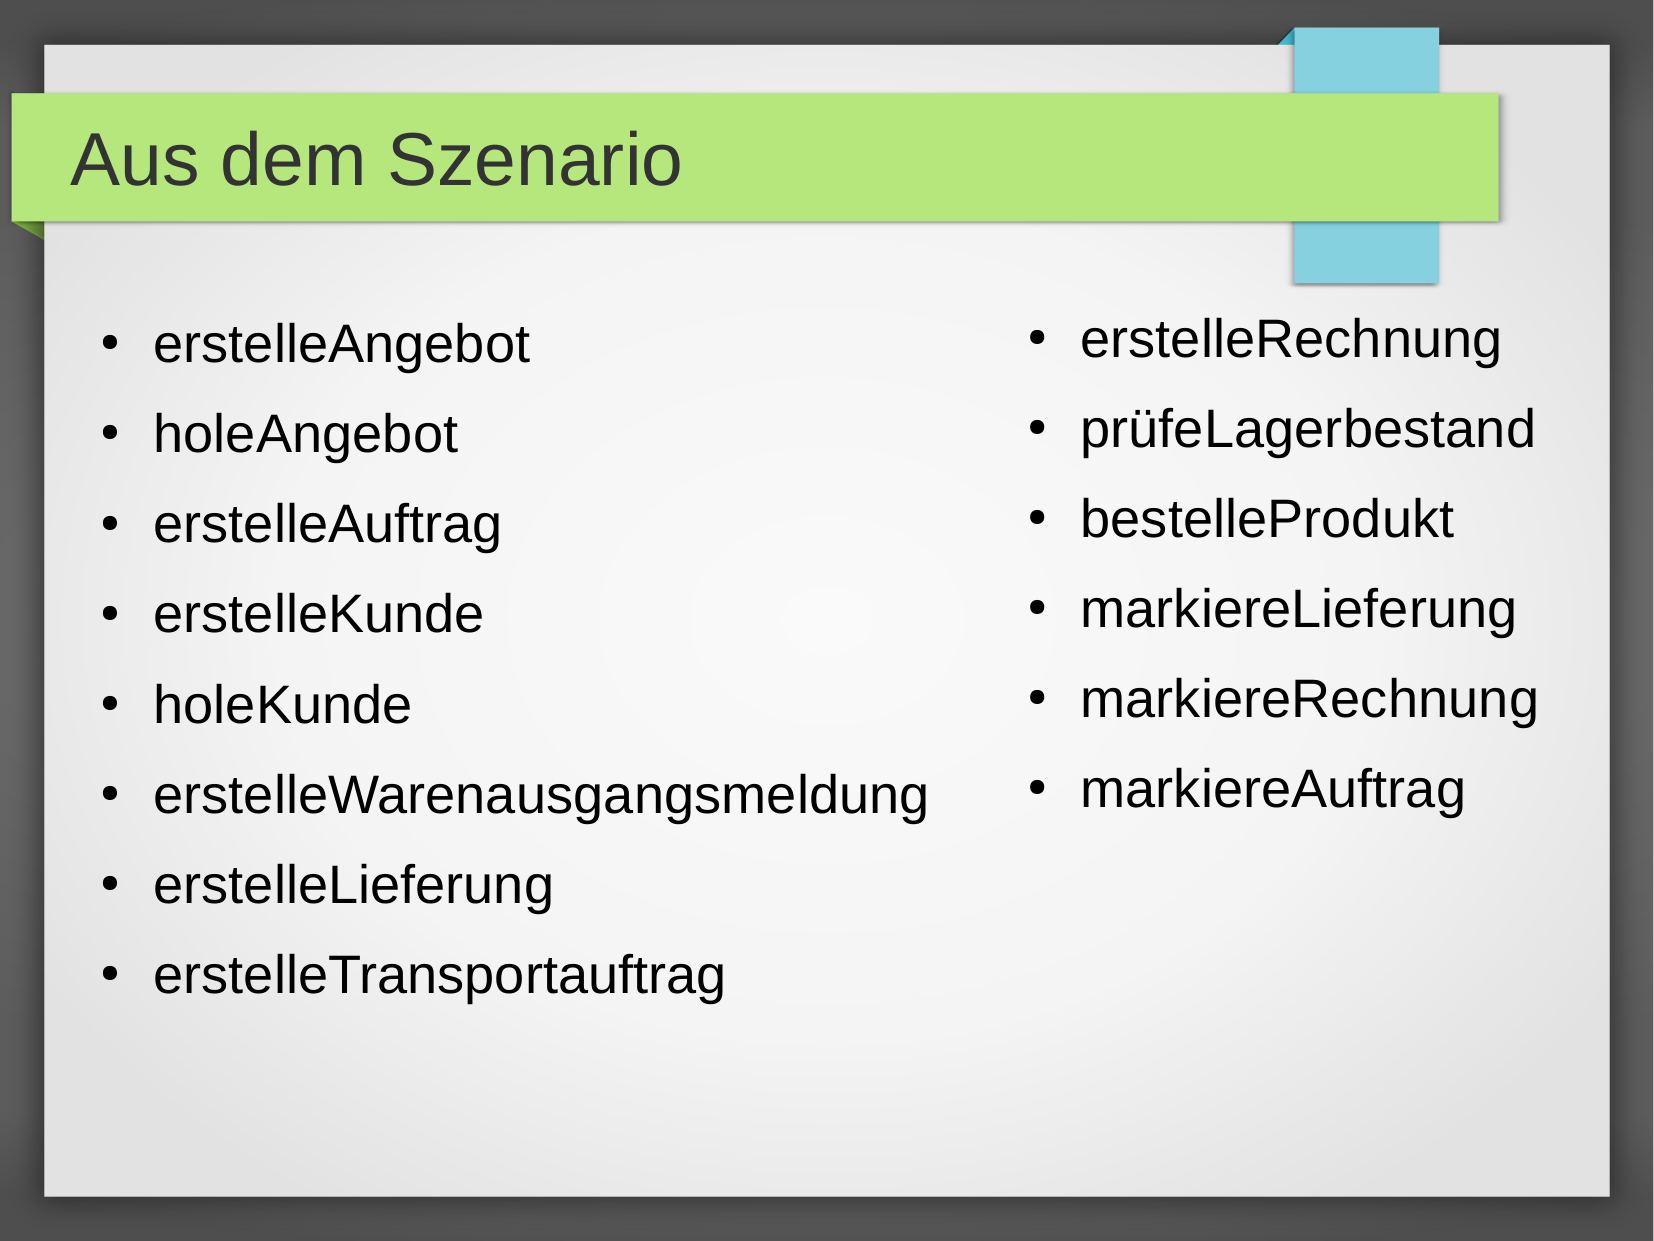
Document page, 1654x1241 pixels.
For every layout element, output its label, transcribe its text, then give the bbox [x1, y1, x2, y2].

title Aus dem Szenario [70, 106, 1229, 213]
list erstelleAngebot holeAngebot erstelleAuftrag erstelleKunde holeKunde erstelleWarenausgangsmeldung erstelleLieferung erstelleTransportauftrag [82, 313, 945, 1034]
list erstelleRechnung prüfeLagerbestand bestelleProdukt markiereLieferung markiereRechnung markiereAuftrag [1009, 308, 1577, 1028]
picture [0, 0, 1654, 1241]
